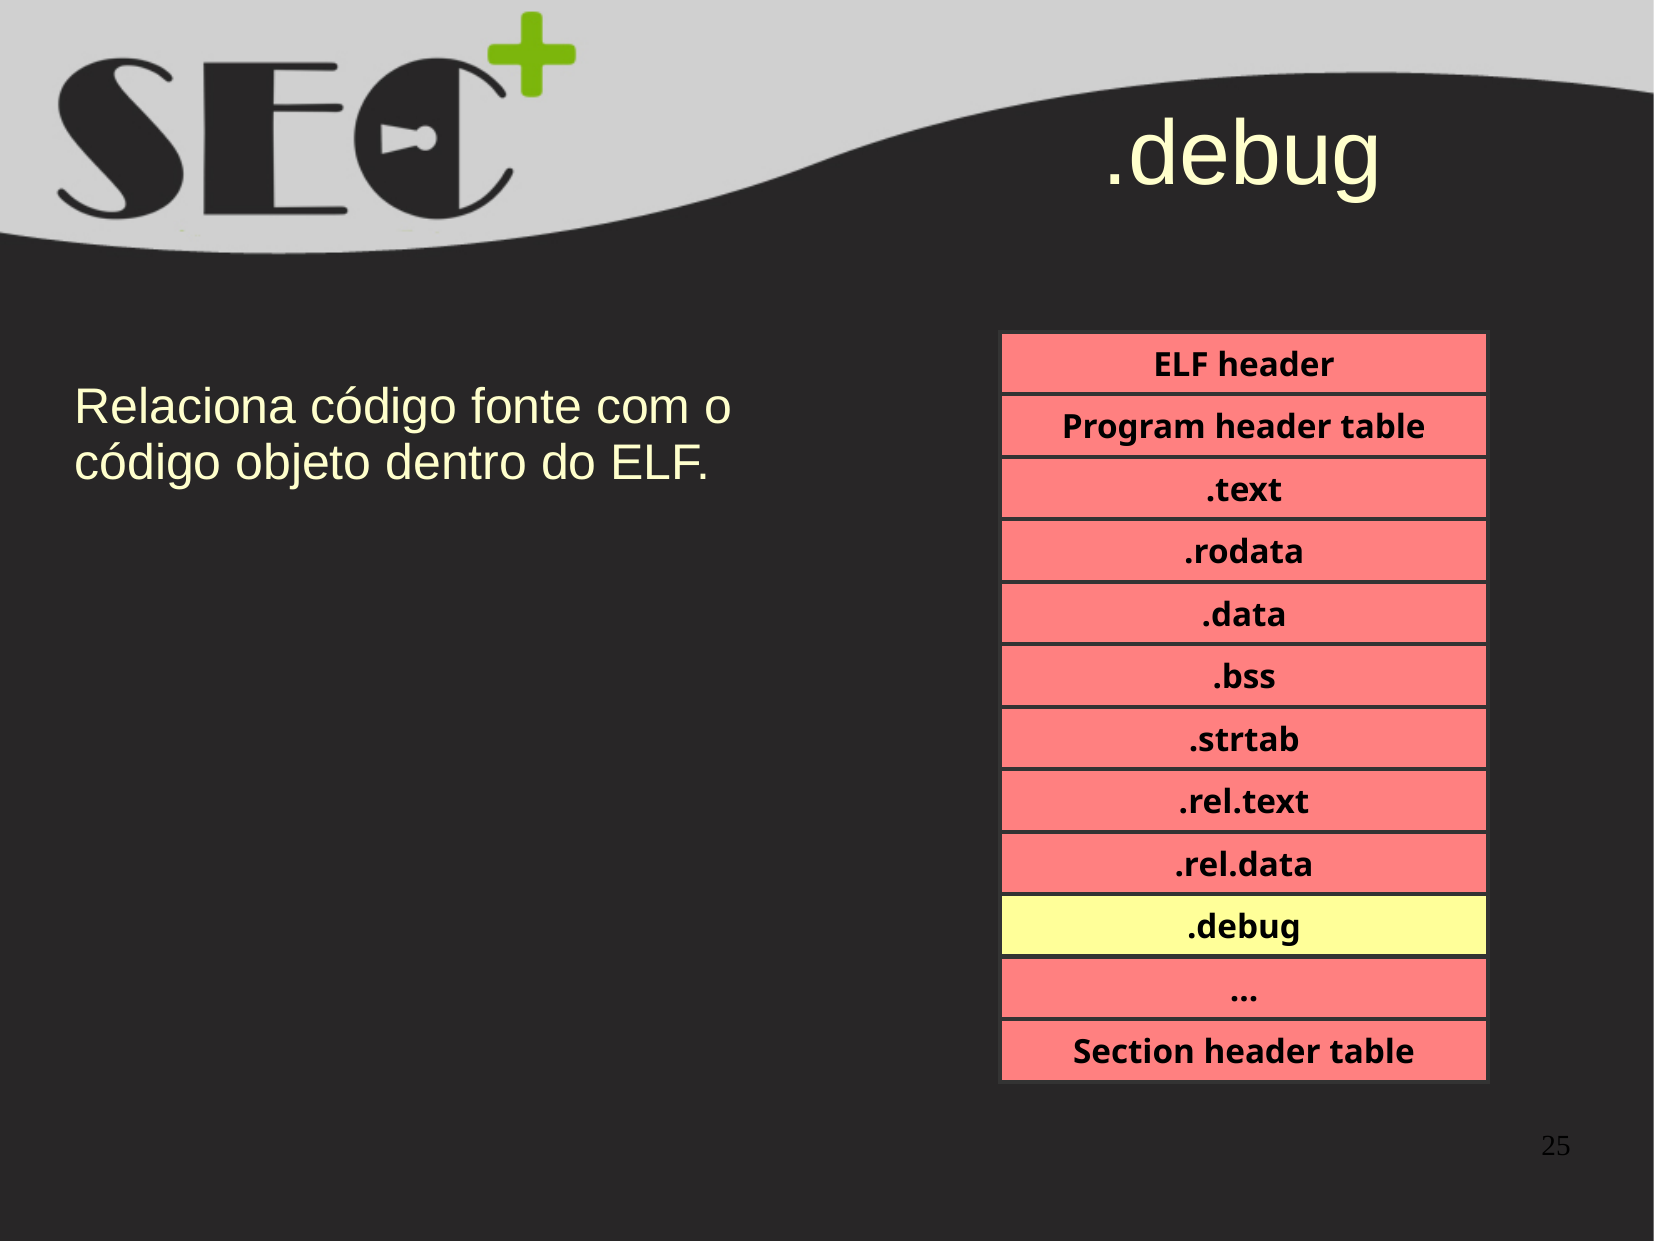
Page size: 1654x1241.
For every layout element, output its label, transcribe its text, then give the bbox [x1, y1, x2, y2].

text_box ELF header [1000, 331, 1488, 394]
text_box Program header table [1000, 394, 1488, 456]
text_box Section header table [1000, 1020, 1488, 1082]
title .debug [915, 49, 1571, 257]
text_box Relaciona código fonte com o código objeto dentro do ELF. [60, 371, 901, 498]
text_box .rel.text [1000, 769, 1488, 831]
text_box .rodata [1000, 519, 1488, 582]
text_box .data [1000, 582, 1488, 644]
text_box .rel.data [1000, 831, 1488, 894]
text_box .bss [1000, 644, 1488, 706]
text_box … [1000, 956, 1488, 1020]
text_box .strtab [1000, 706, 1488, 769]
picture [0, 0, 1654, 1241]
text_box .text [1000, 456, 1488, 519]
text_box .debug [1000, 894, 1488, 956]
